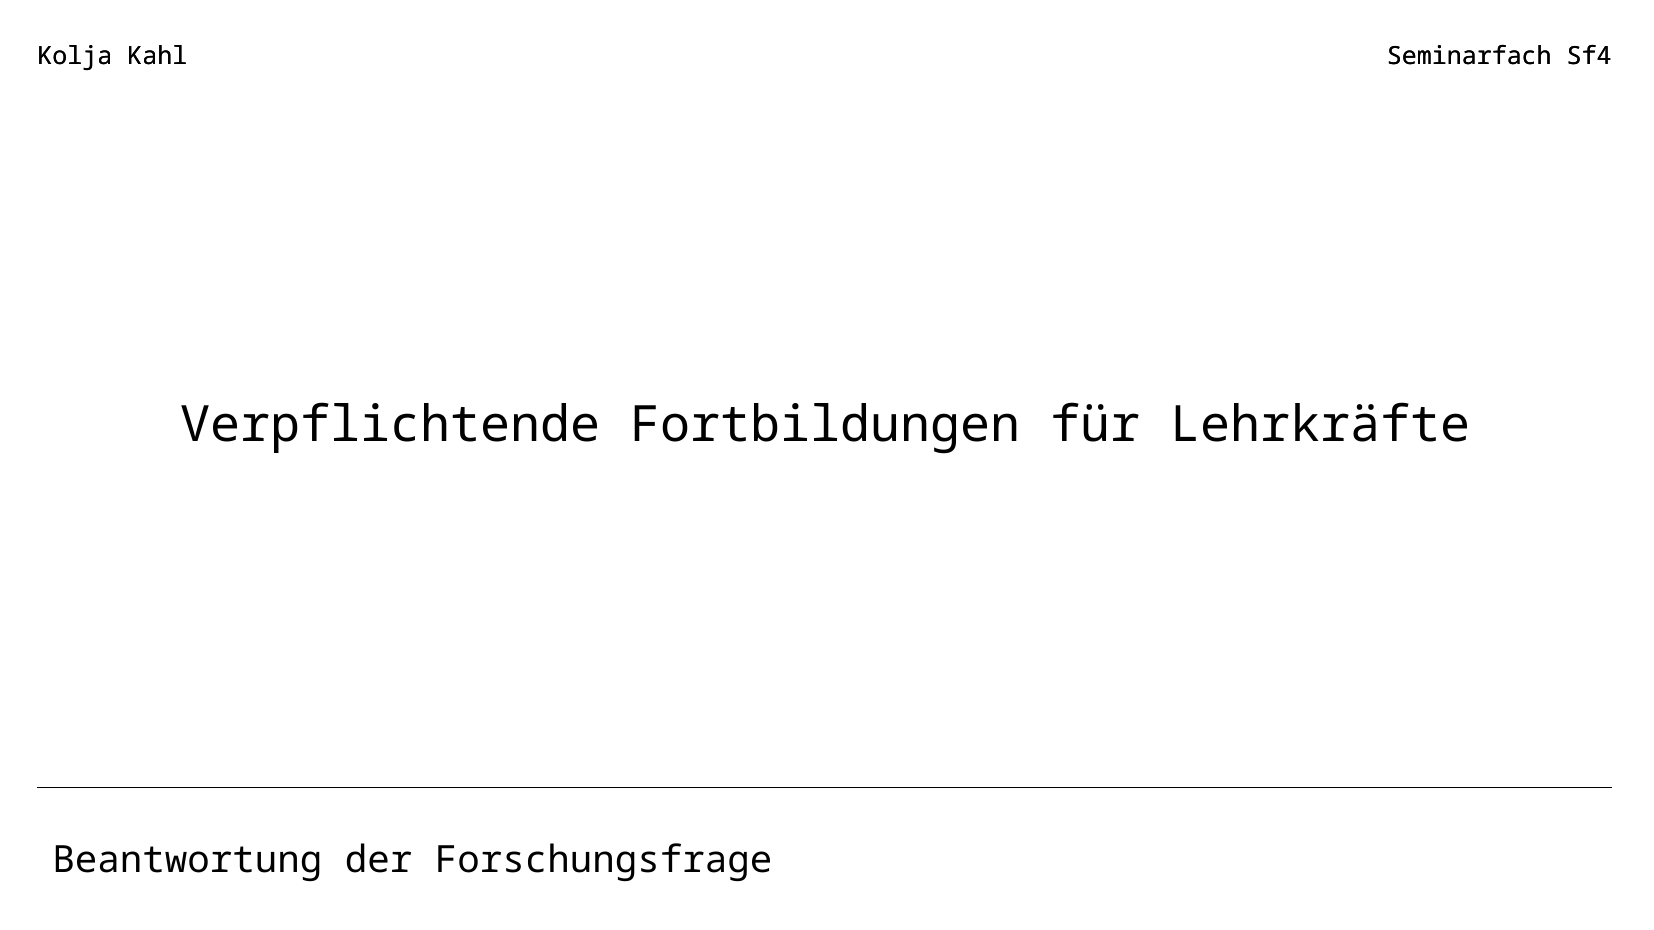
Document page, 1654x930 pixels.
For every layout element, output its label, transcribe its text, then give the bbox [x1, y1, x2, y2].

title Kolja Kahl [37, 37, 225, 76]
title Seminarfach Sf4 [1312, 37, 1612, 76]
text_box Verpflichtende Fortbildungen für Lehrkräfte [37, 131, 1613, 713]
text_box Beantwortung der Forschungsfrage [37, 825, 901, 930]
